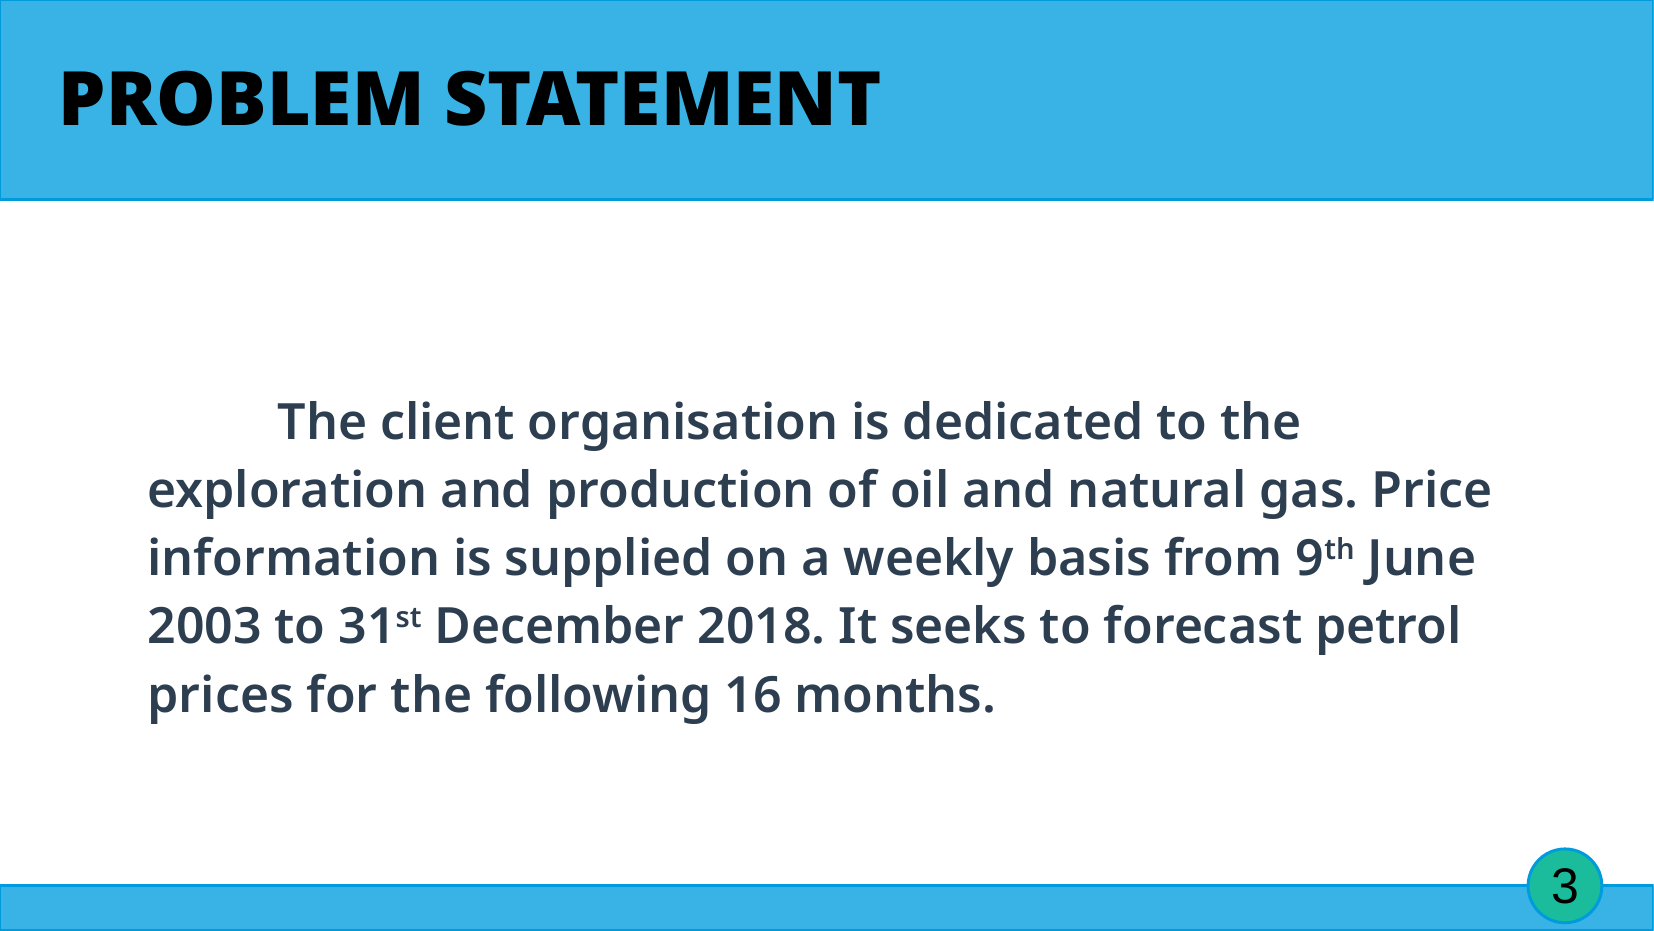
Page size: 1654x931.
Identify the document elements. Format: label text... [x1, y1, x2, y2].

title PROBLEM STATEMENT [59, 37, 1595, 155]
list The client organisation is dedicated to the exploration and production of oil and natural gas. Price information is supplied on a weekly basis from 9th June 2003 to 31st December 2018. It seeks to forecast petrol prices for the following 16 months. [76, 295, 1565, 835]
